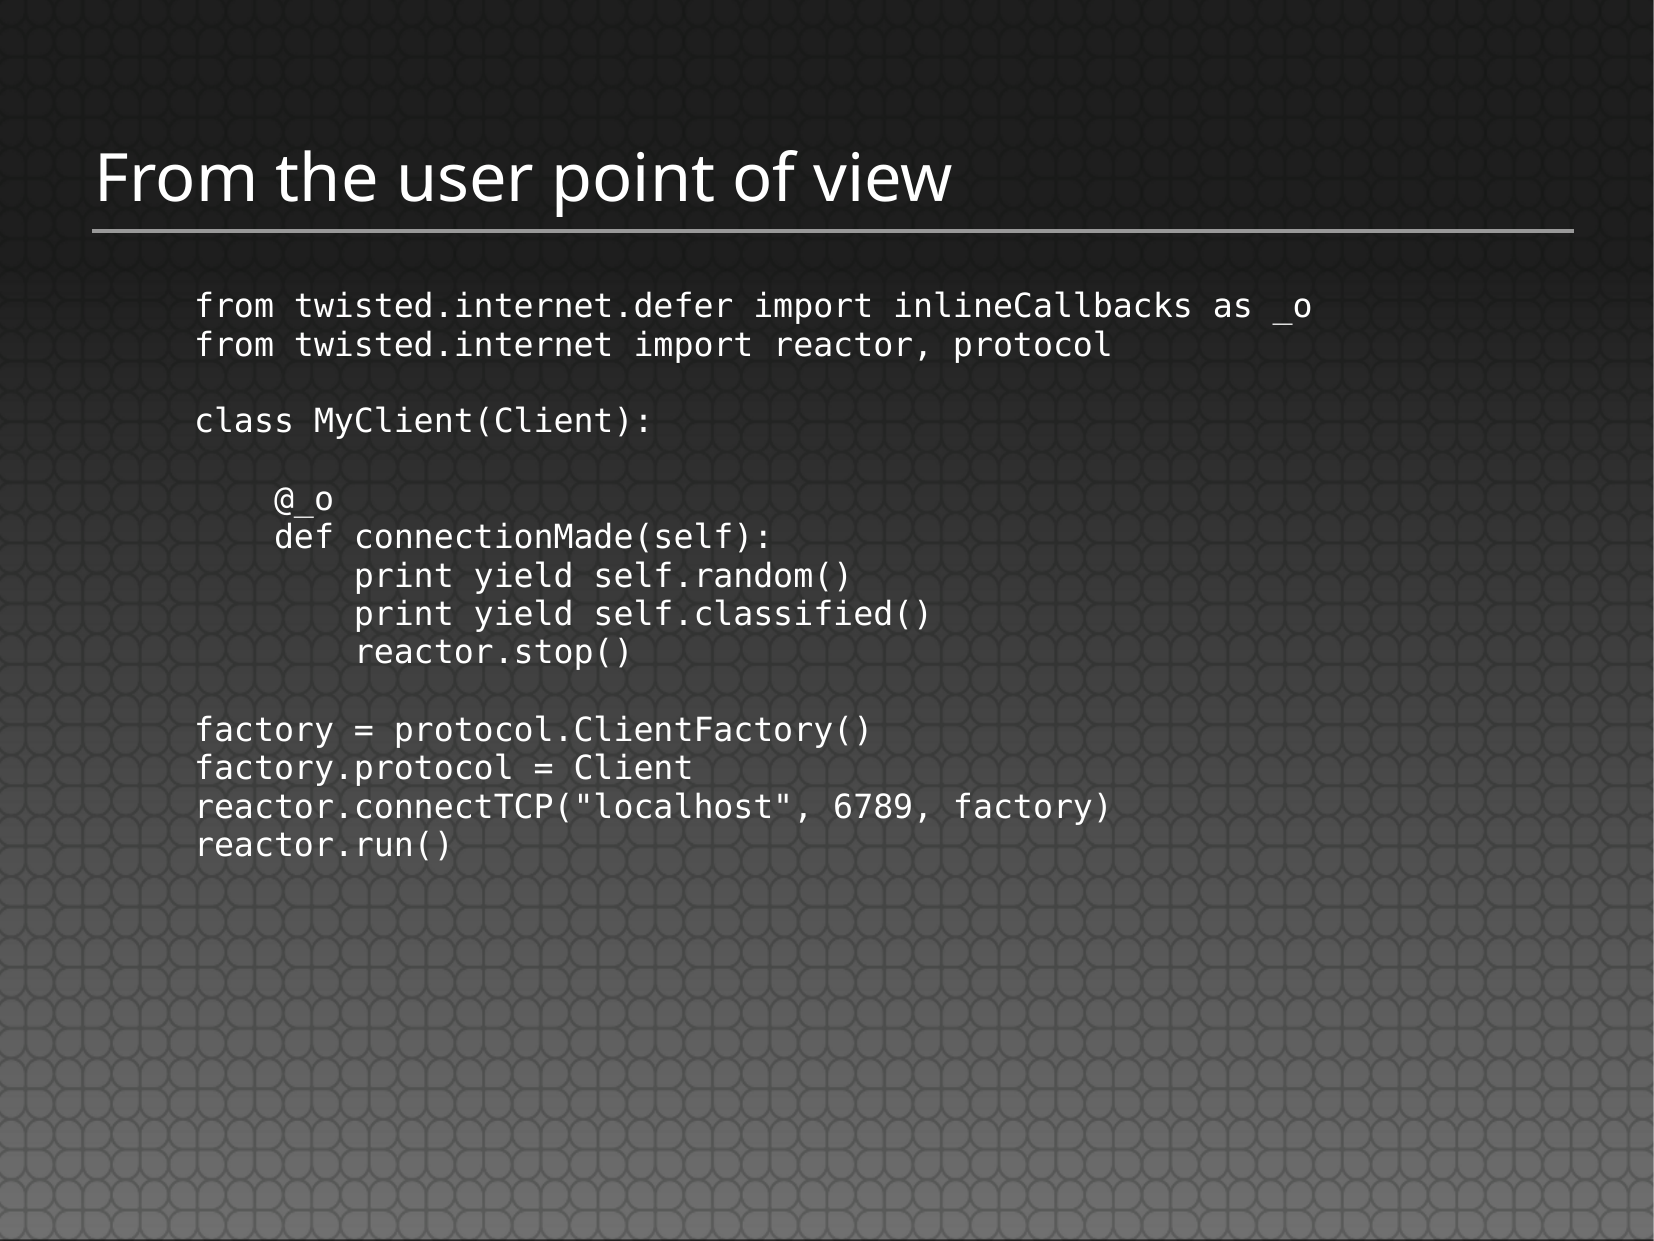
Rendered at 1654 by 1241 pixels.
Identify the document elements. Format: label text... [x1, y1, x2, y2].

picture [0, 0, 1654, 1241]
title from twisted.internet.defer import inlineCallbacks as _o from twisted.internet import reactor, protocol class MyClient(Client): @_o def connectionMade(self): print yield self.random() print yield self.classified() reactor.stop() factory = protocol.ClientFactory() factory.protocol = Client reactor.connectTCP("localhost", 6789, factory) reactor.run() [194, 286, 1509, 1096]
title From the user point of view [94, 100, 1426, 251]
